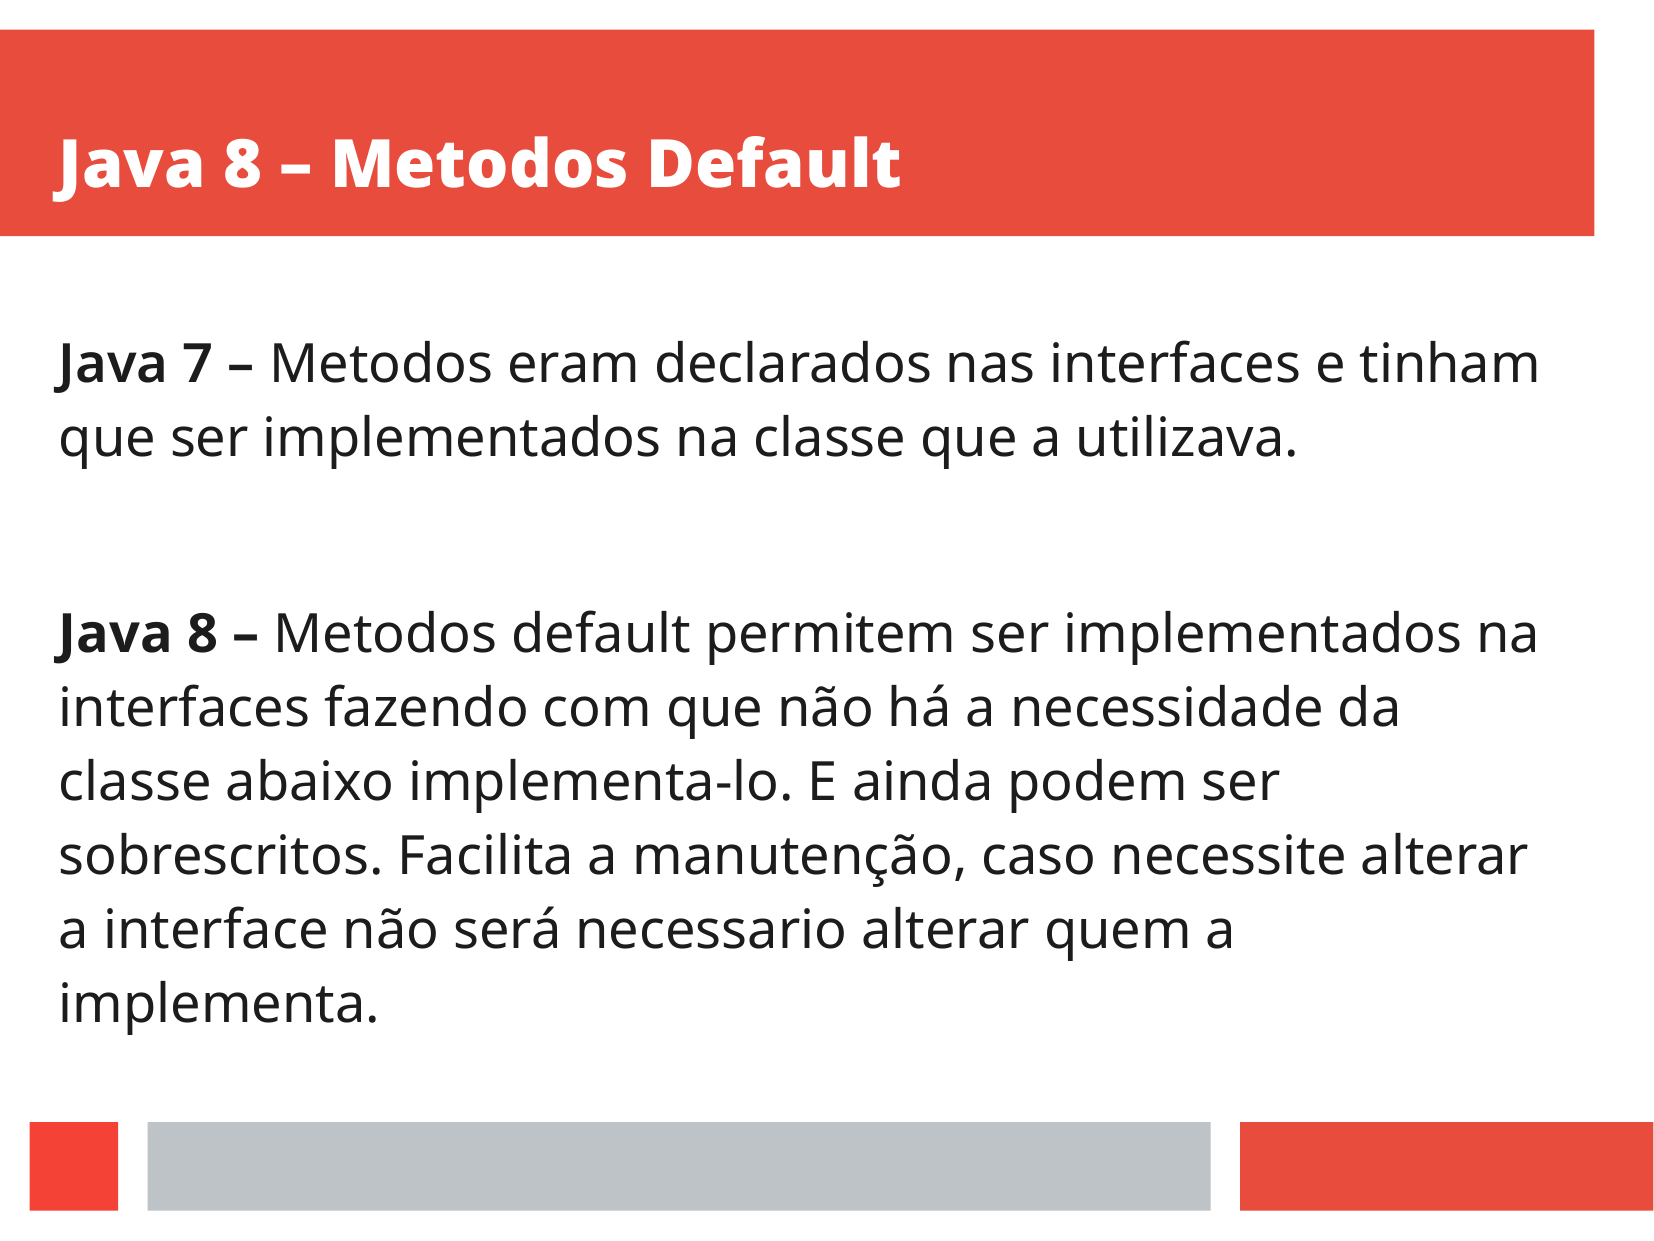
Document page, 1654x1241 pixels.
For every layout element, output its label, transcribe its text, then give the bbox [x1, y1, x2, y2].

list Java 7 – Metodos eram declarados nas interfaces e tinham que ser implementados na classe que a utilizava. Java 8 – Metodos default permitem ser implementados na interfaces fazendo com que não há a necessidade da classe abaixo implementa-lo. E ainda podem ser sobrescritos. Facilita a manutenção, caso necessite alterar a interface não será necessario alterar quem a implementa. [59, 324, 1565, 1093]
title Java 8 – Metodos Default [59, 59, 1595, 207]
